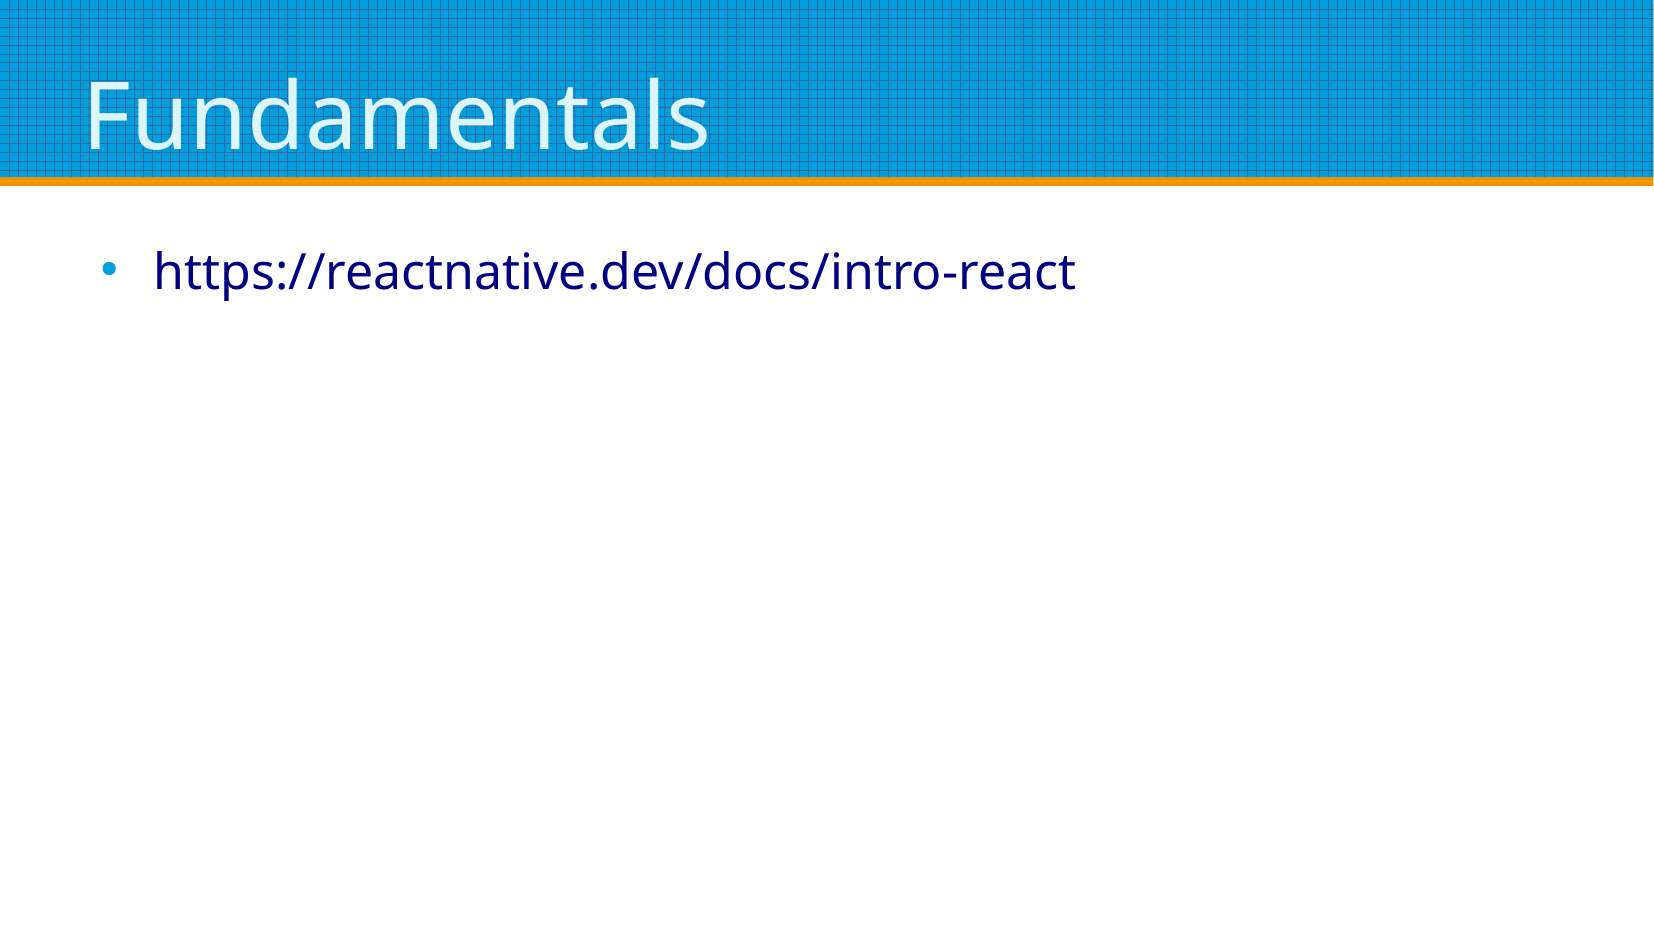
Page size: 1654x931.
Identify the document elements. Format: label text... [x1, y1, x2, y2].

title Fundamentals [82, 14, 1571, 178]
list https://reactnative.dev/docs/intro-react [82, 236, 1571, 813]
